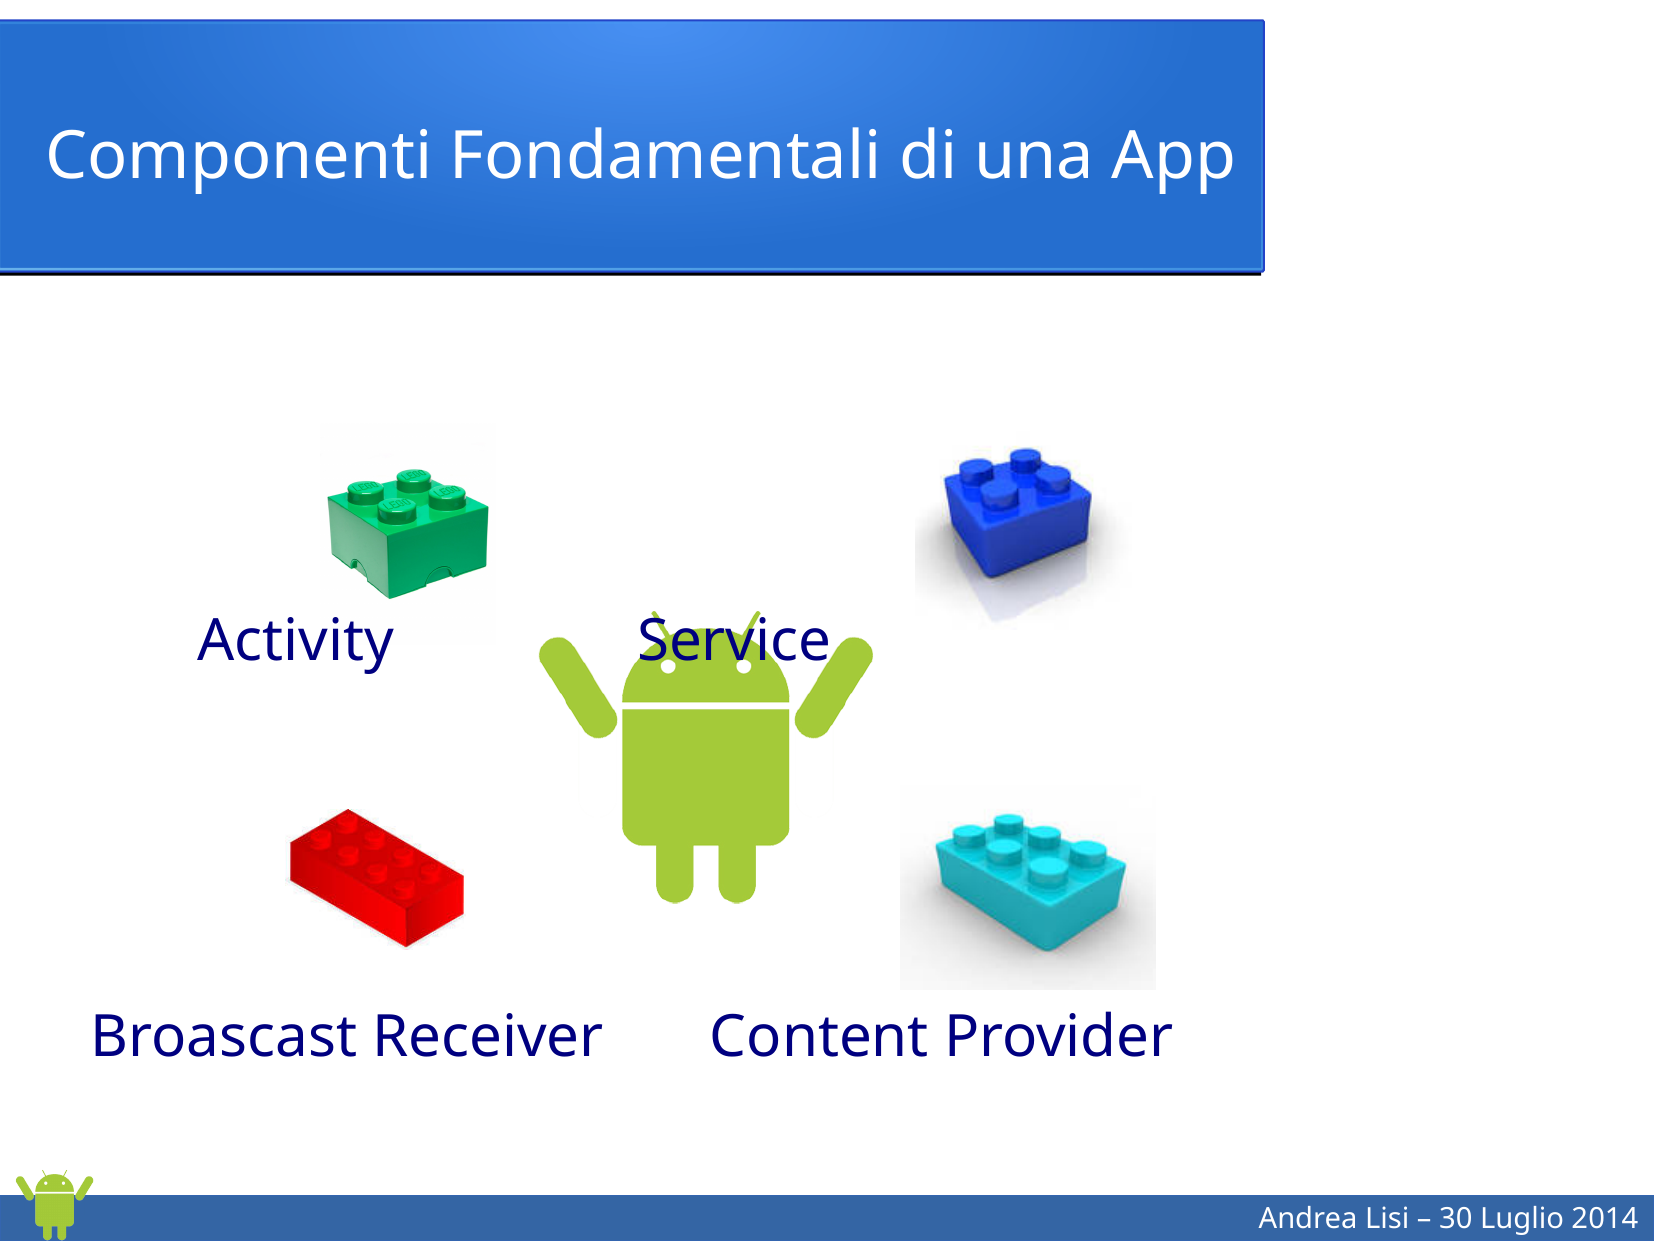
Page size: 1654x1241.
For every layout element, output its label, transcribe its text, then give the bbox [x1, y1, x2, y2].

picture [9, 1167, 100, 1241]
text_box Andrea Lisi – 30 Luglio 2014 [100, 1195, 1654, 1241]
text_box Activity Service Broascast Receiver Content Provider [45, 360, 1621, 1156]
title Componenti Fondamentali di una App [45, 49, 1250, 257]
